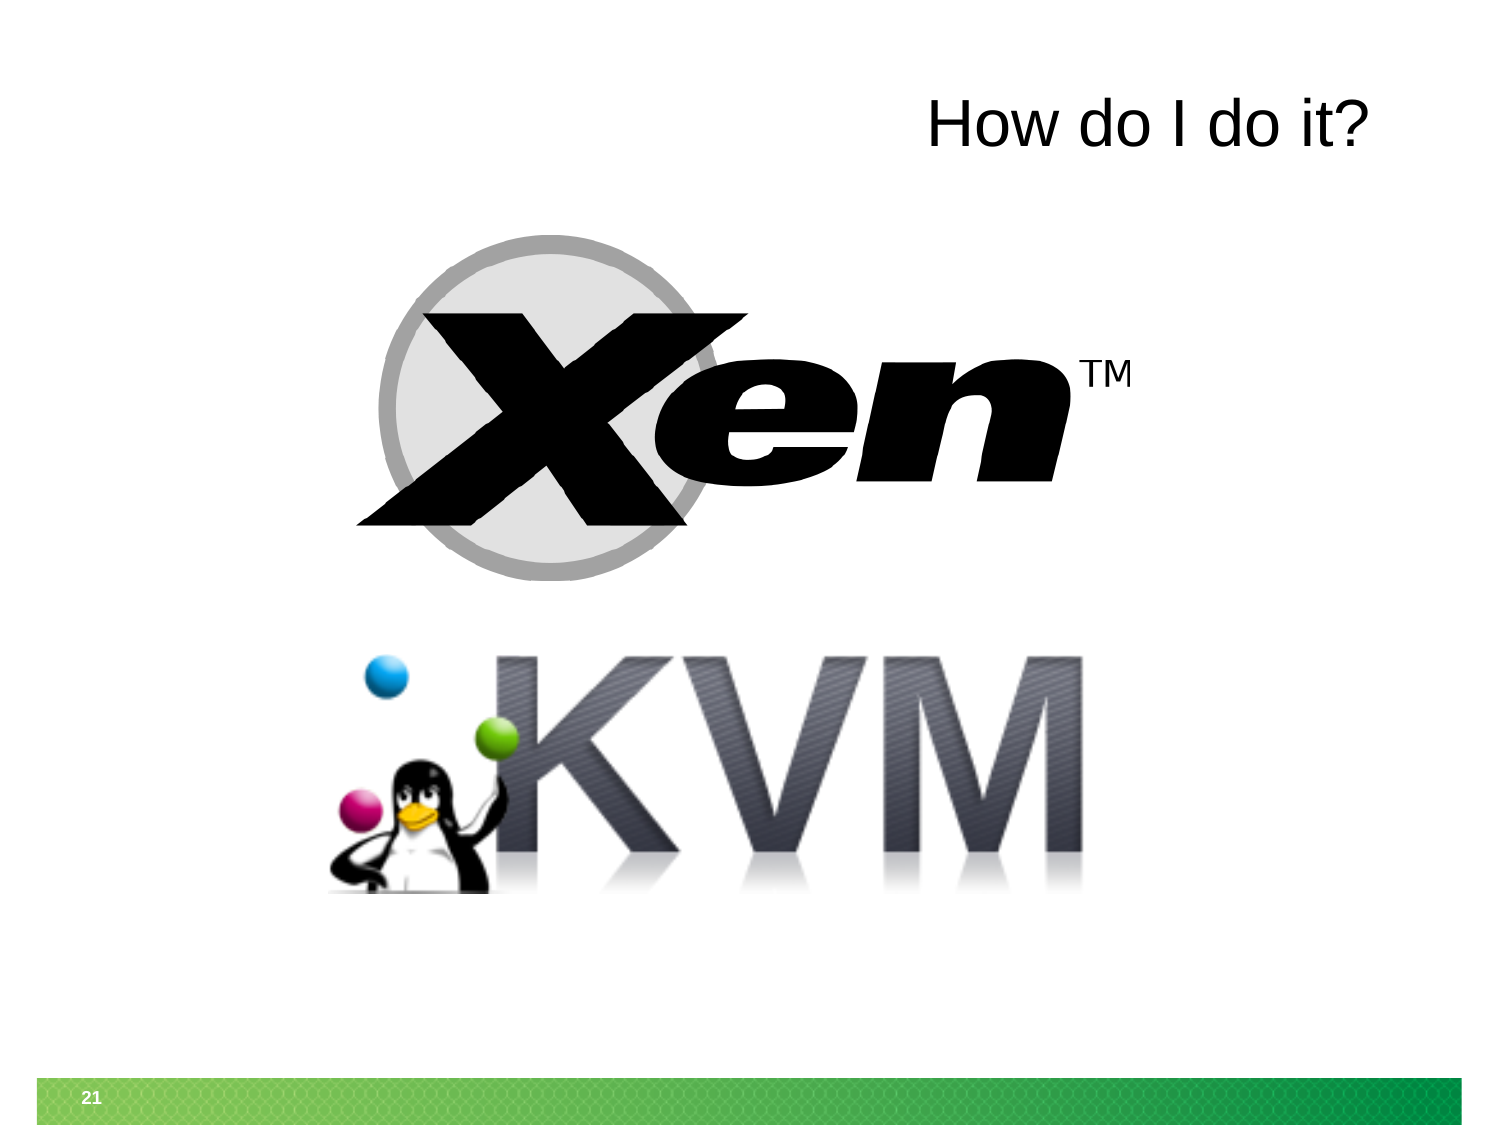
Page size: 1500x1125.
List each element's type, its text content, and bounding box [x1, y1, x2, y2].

picture [356, 235, 1130, 581]
title How do I do it? [135, 41, 1372, 204]
picture [36, 1078, 1462, 1125]
picture [328, 654, 1097, 894]
